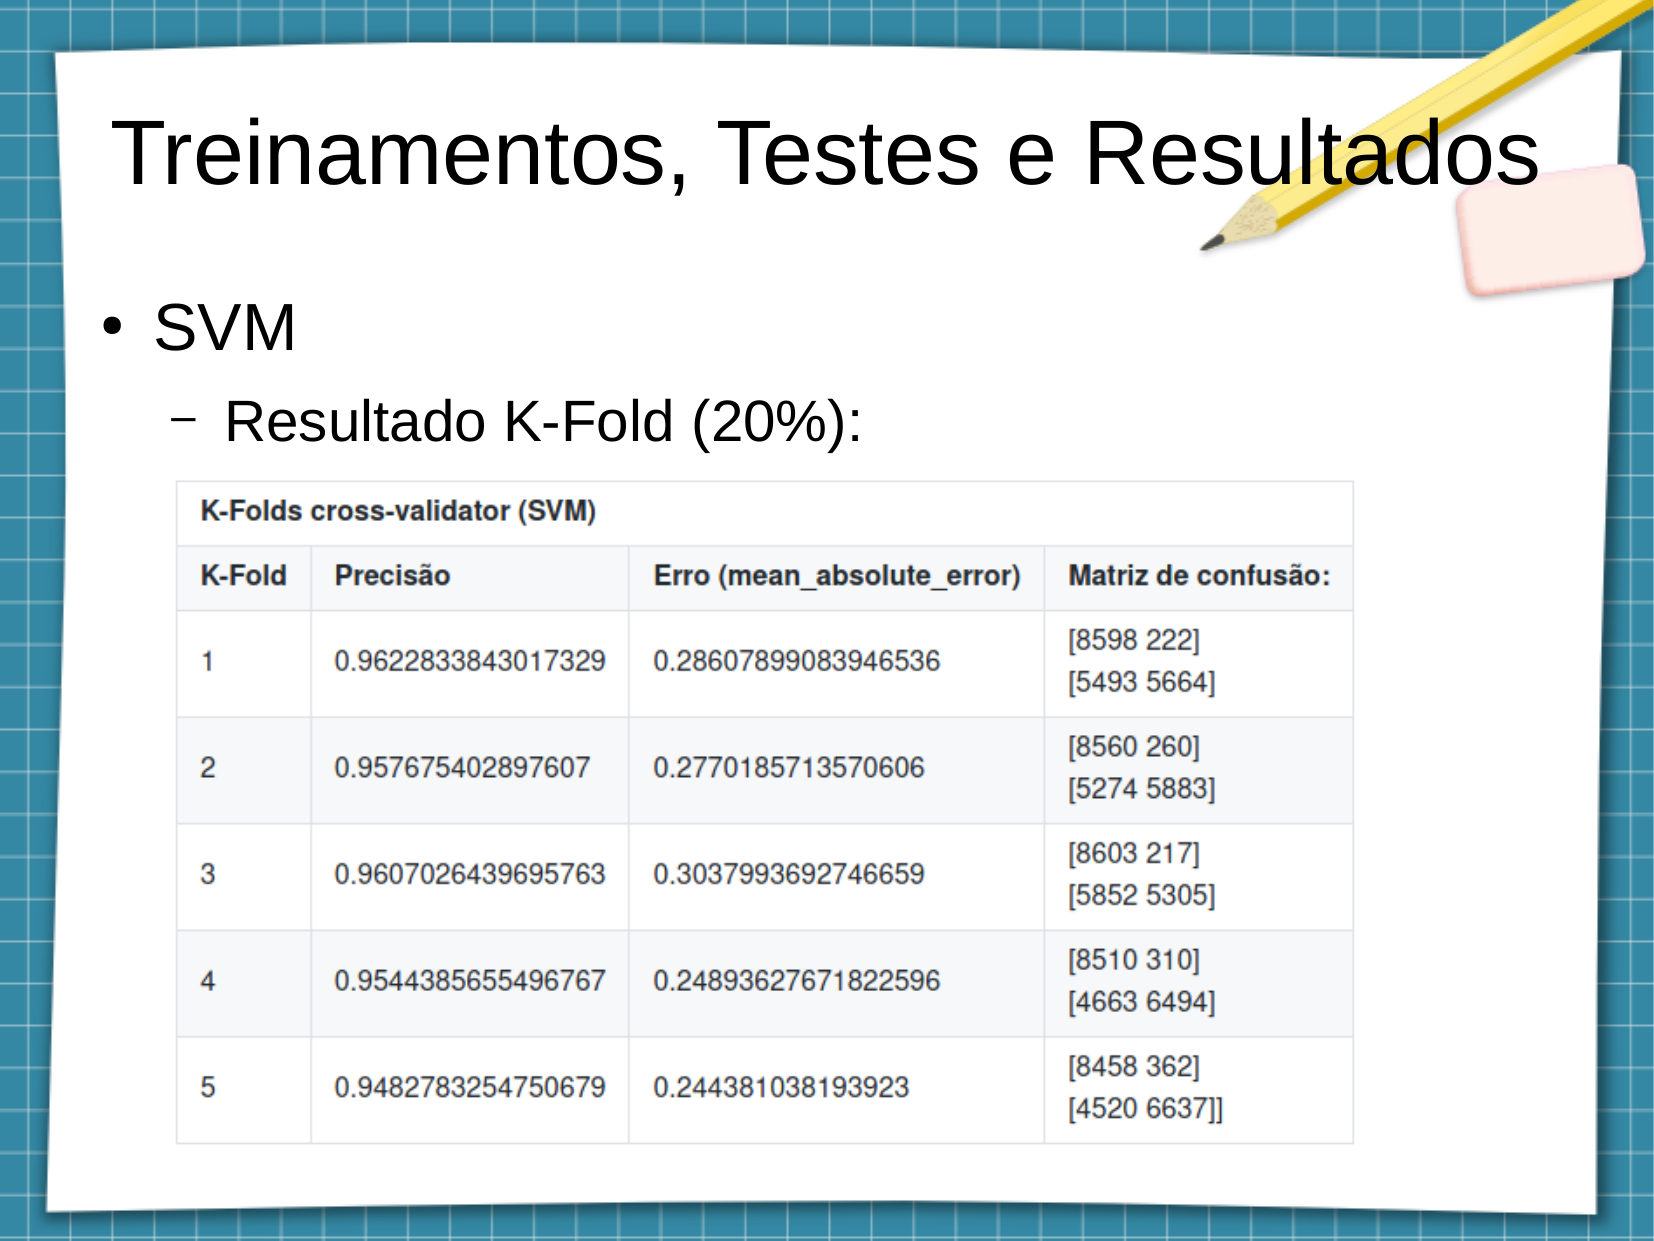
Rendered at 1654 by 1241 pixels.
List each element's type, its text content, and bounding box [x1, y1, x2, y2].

picture [0, 0, 1654, 1241]
title Treinamentos, Testes e Resultados [82, 49, 1571, 257]
list SVM Resultado K-Fold (20%): [82, 290, 1571, 1010]
